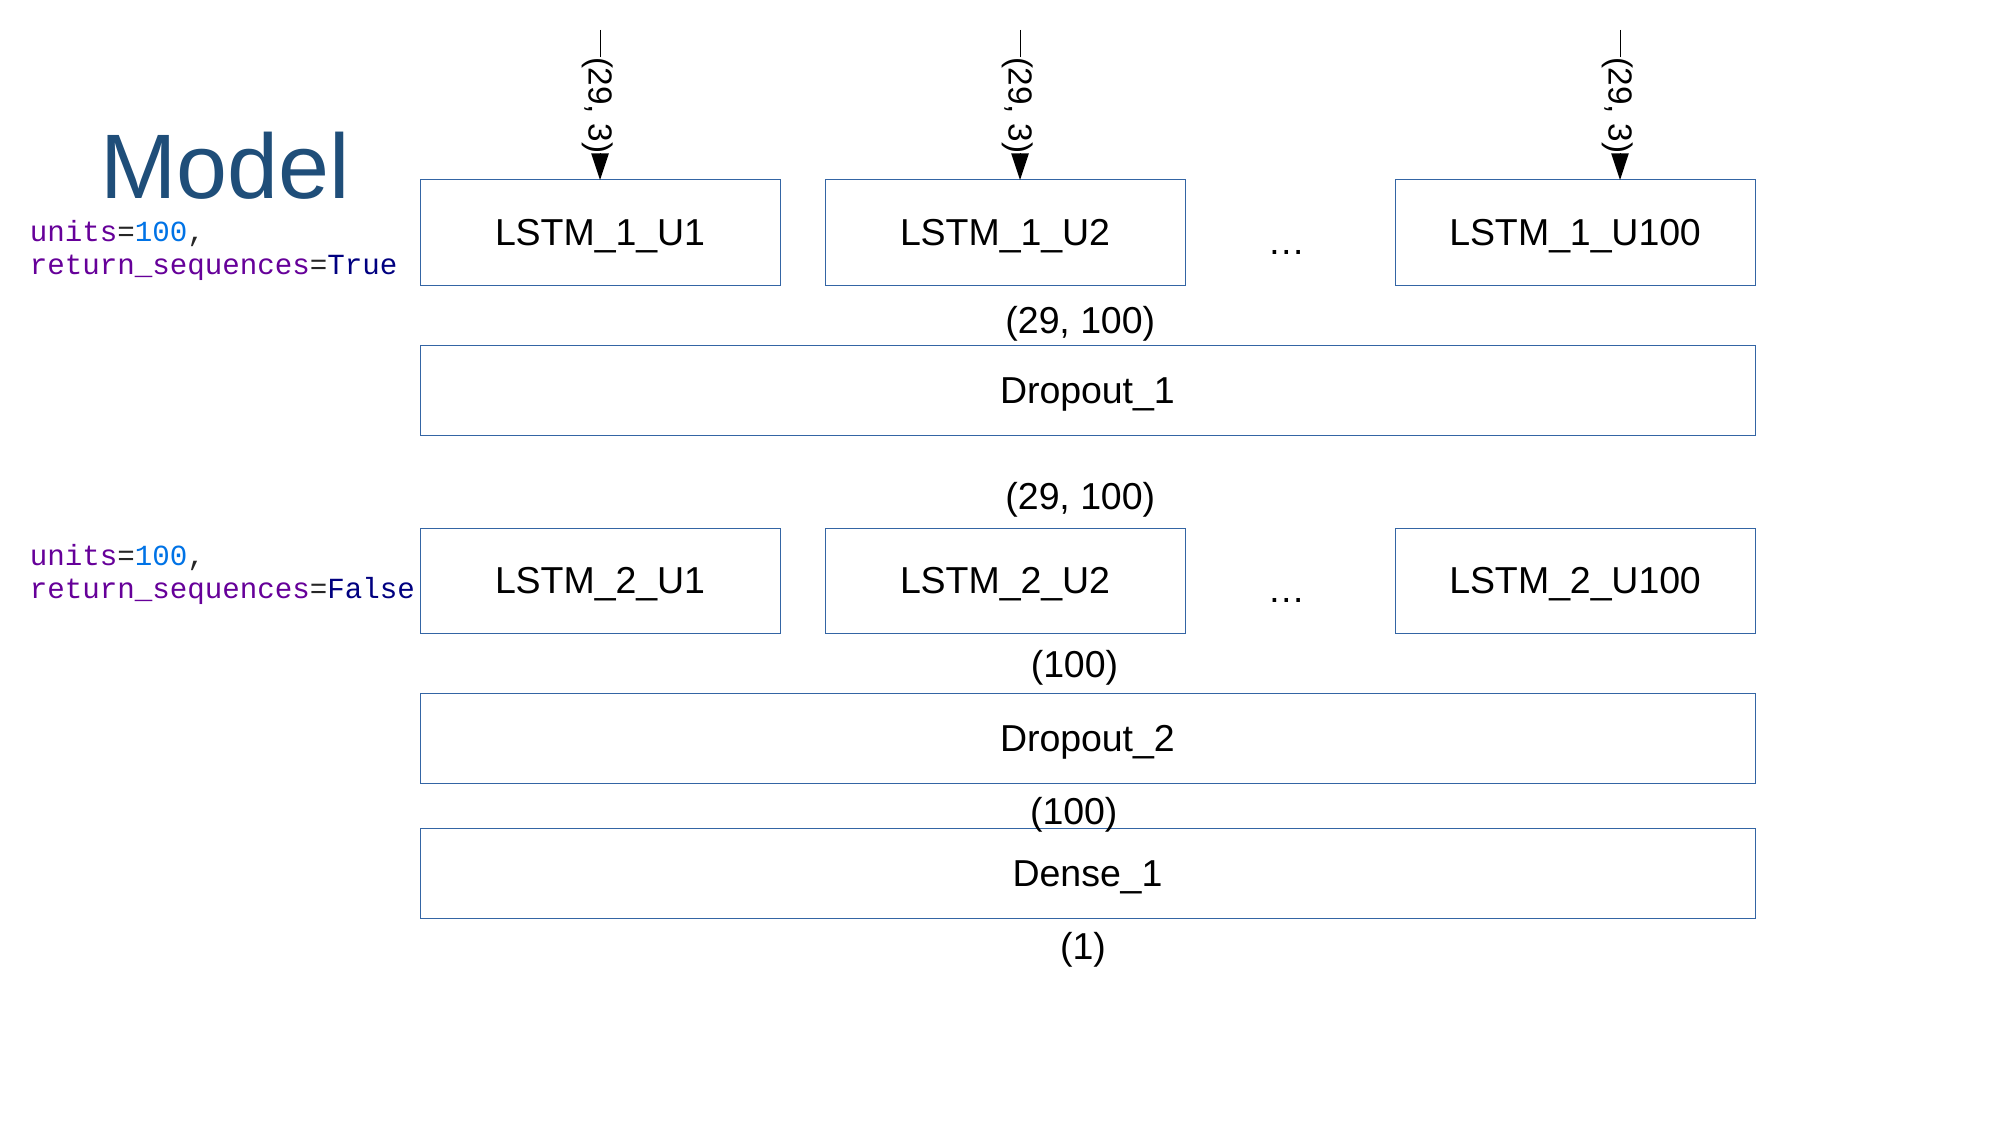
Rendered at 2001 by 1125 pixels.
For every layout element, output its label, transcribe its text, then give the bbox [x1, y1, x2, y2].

text_box … [1252, 561, 1321, 619]
text_box (29, 100) [990, 468, 1171, 526]
text_box LSTM_2_U100 [1395, 528, 1756, 634]
text_box units=100, return_sequences=True [15, 210, 466, 291]
text_box Dropout_1 [420, 345, 1756, 436]
title Model [601, 59, 1019, 278]
text_box (29, 100) [990, 292, 1171, 350]
text_box LSTM_2_U2 [825, 528, 1186, 634]
title Model [1021, 59, 1460, 278]
text_box units=100, return_sequences=False [15, 534, 466, 616]
title Model [85, 59, 599, 210]
text_box Dropout_2 [420, 693, 1756, 784]
text_box Dense_1 [420, 828, 1756, 919]
text_box (100) [1005, 636, 1186, 694]
text_box … [1252, 213, 1321, 271]
text_box LSTM_1_U2 [825, 179, 1186, 286]
text_box (100) [1005, 783, 1185, 841]
text_box LSTM_1_U1 [420, 179, 781, 286]
text_box (1) [1035, 918, 1215, 976]
text_box LSTM_1_U100 [1395, 179, 1756, 286]
text_box LSTM_2_U1 [420, 528, 781, 634]
